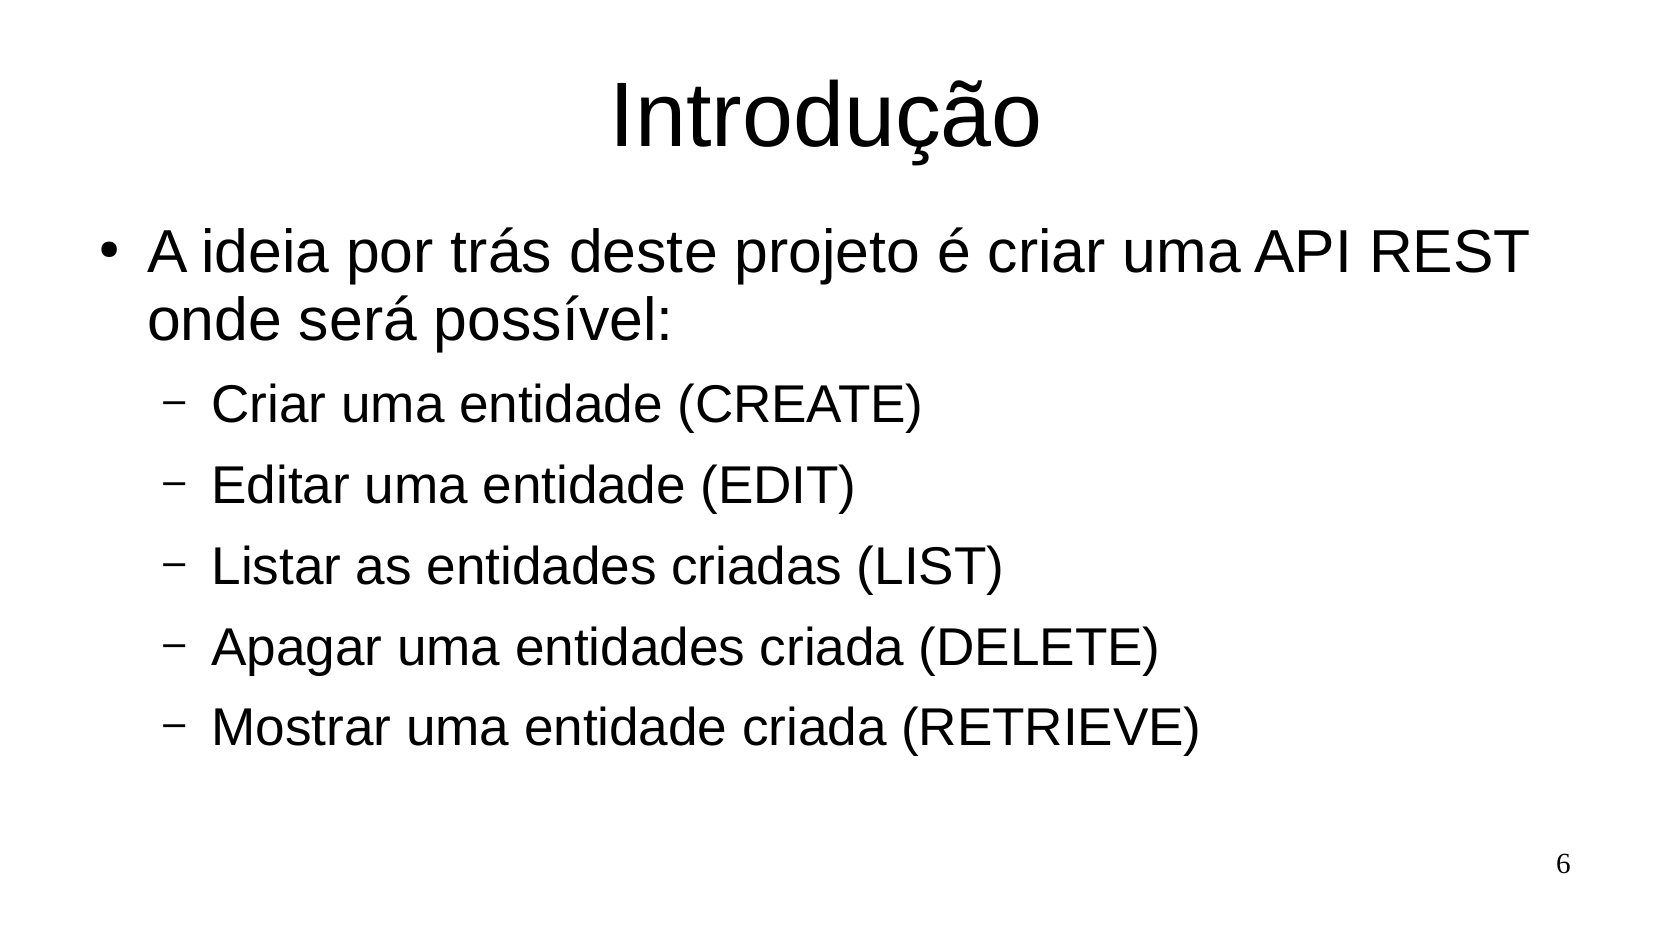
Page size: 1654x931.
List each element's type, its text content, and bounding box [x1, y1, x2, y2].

list A ideia por trás deste projeto é criar uma API REST onde será possível: Criar uma entidade (CREATE) Editar uma entidade (EDIT) Listar as entidades criadas (LIST) Apagar uma entidades criada (DELETE) Mostrar uma entidade criada (RETRIEVE) [82, 217, 1571, 758]
title Introdução [82, 37, 1571, 193]
